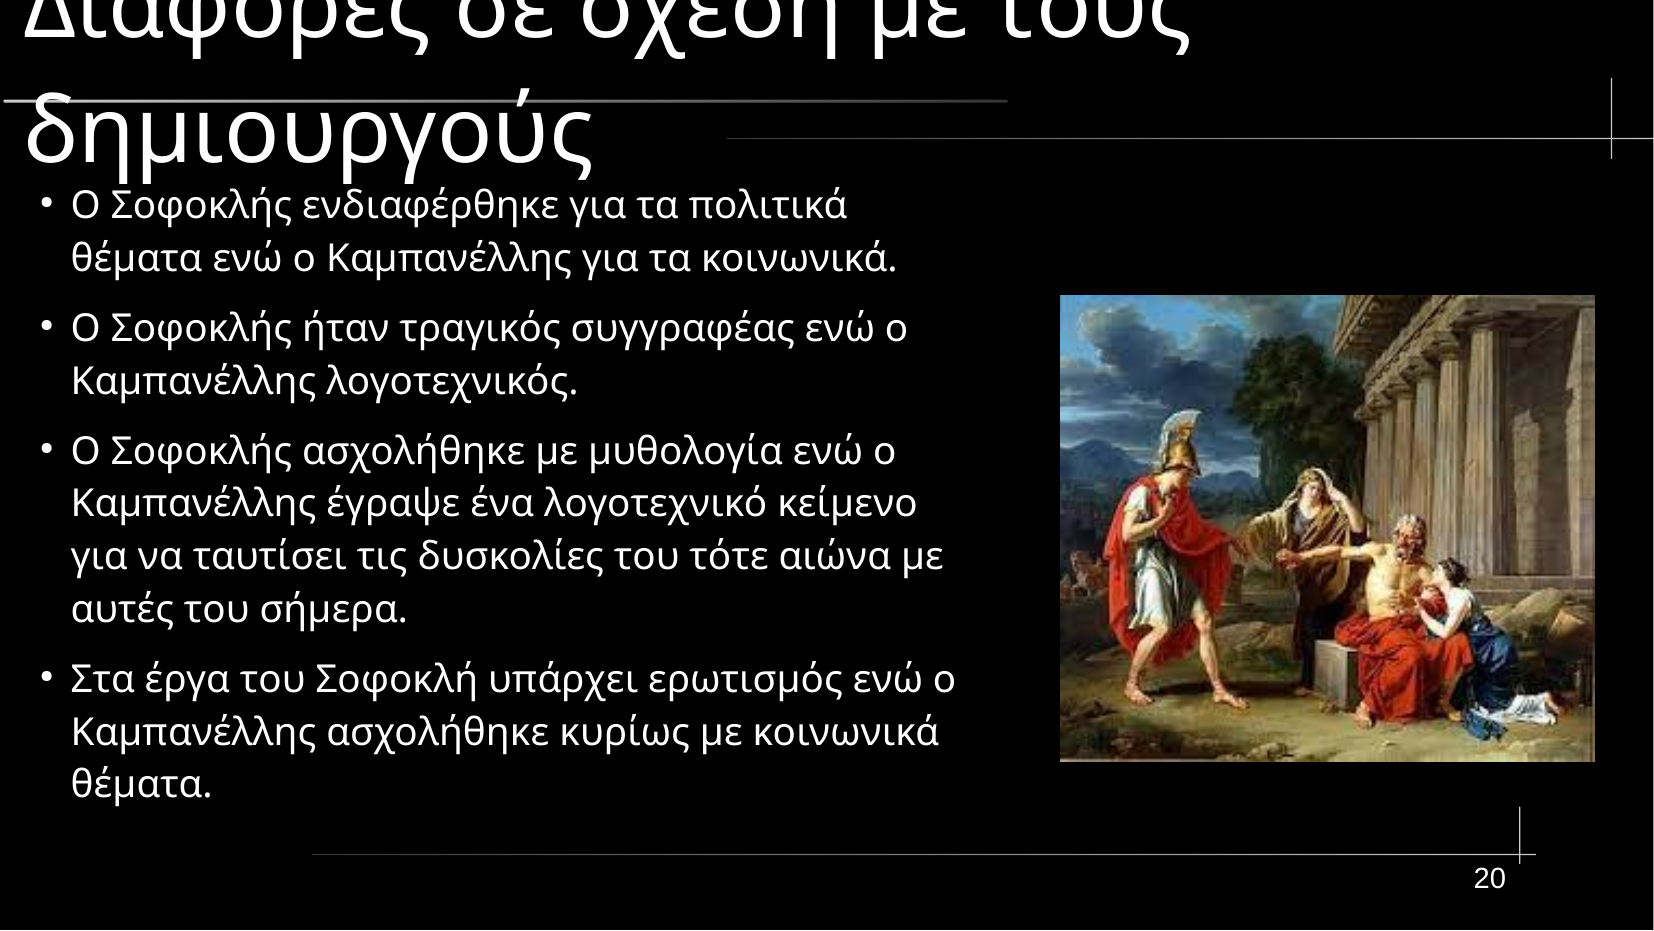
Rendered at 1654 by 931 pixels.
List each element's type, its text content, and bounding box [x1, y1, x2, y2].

title Διαφορές σε σχέση με τους δημιουργούς [23, 11, 1589, 119]
picture [1060, 295, 1595, 762]
list Ο Σοφοκλής ενδιαφέρθηκε για τα πολιτικά θέματα ενώ ο Καμπανέλλης για τα κοινωνικά. Ο Σοφοκλής ήταν τραγικός συγγραφέας ενώ ο Καμπανέλλης λογοτεχνικός. Ο Σοφοκλής ασχολήθηκε με μυθολογία ενώ ο Καμπανέλλης έγραψε ένα λογοτεχνικό κείμενο για να ταυτίσει τις δυσκολίες του τότε αιώνα με αυτές του σήμερα. Στα έργα του Σοφοκλή υπάρχει ερωτισμός ενώ ο Καμπανέλλης ασχολήθηκε κυρίως με κοινωνικά θέματα. [29, 177, 975, 827]
